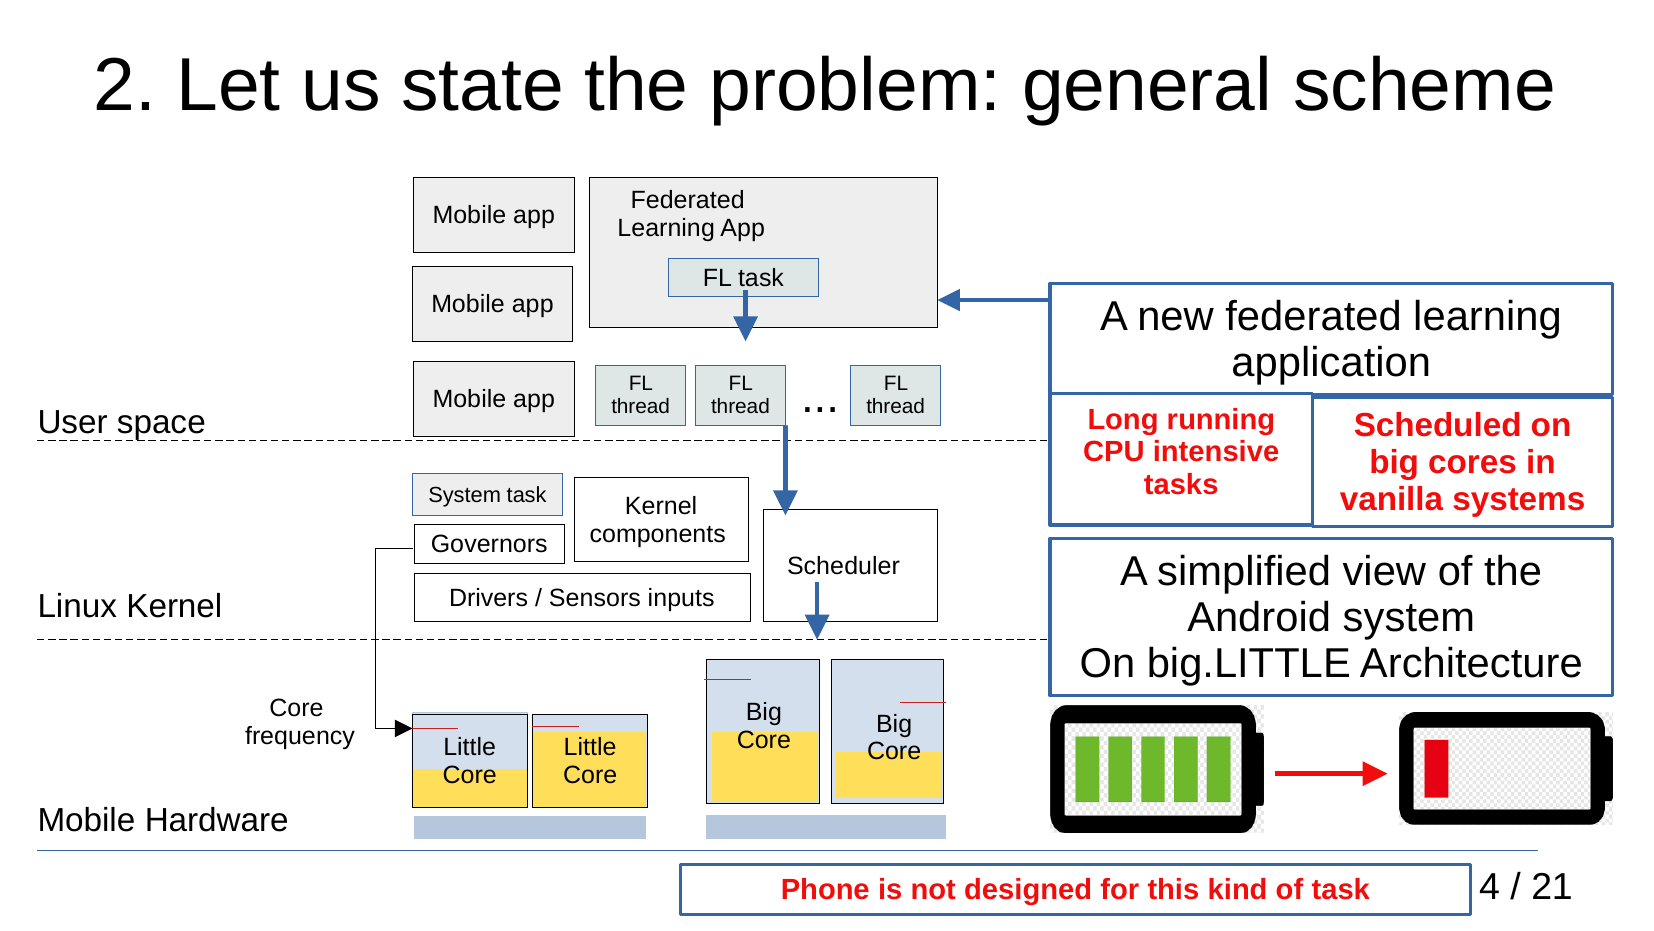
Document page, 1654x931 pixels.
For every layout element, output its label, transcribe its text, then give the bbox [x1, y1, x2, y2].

text_box FL task [668, 258, 819, 297]
text_box Scheduled on big cores in vanilla systems [1312, 397, 1613, 527]
text_box ... [781, 359, 859, 435]
text_box Core frequency [225, 702, 376, 741]
text_box Mobile app [413, 177, 575, 253]
text_box Big Core [836, 690, 952, 784]
text_box FL thread [595, 365, 686, 426]
picture [1050, 705, 1264, 833]
text_box [706, 659, 820, 679]
text_box A new federated learning application [1050, 283, 1613, 395]
text_box Scheduler [763, 509, 938, 622]
text_box Kernel components [574, 477, 749, 562]
text_box System task [412, 473, 563, 516]
text_box Little Core [532, 714, 648, 808]
text_box Phone is not designed for this kind of task [680, 864, 1471, 915]
text_box A simplified view of the Android system On big.LITTLE Architecture [1050, 538, 1613, 696]
text_box [414, 816, 646, 839]
text_box User space [37, 403, 301, 441]
text_box [706, 772, 820, 804]
text_box Mobile app [413, 361, 575, 437]
text_box FL thread [695, 365, 786, 426]
text_box Drivers / Sensors inputs [414, 573, 751, 622]
text_box 4 / 21 [1464, 858, 1652, 929]
text_box Little Core [412, 714, 528, 808]
text_box Big Core [706, 679, 822, 772]
picture [1399, 712, 1613, 826]
text_box Long running CPU intensive tasks [1050, 393, 1313, 526]
text_box Federated Learning App [599, 195, 784, 233]
text_box Mobile Hardware [37, 789, 376, 851]
text_box Mobile app [412, 266, 573, 342]
text_box FL thread [850, 365, 941, 426]
title 2. Let us state the problem: general scheme [75, 0, 1576, 169]
text_box [706, 815, 946, 839]
text_box Linux Kernel [37, 586, 301, 625]
text_box Governors [414, 524, 565, 564]
text_box [831, 659, 944, 804]
text_box [589, 177, 938, 328]
